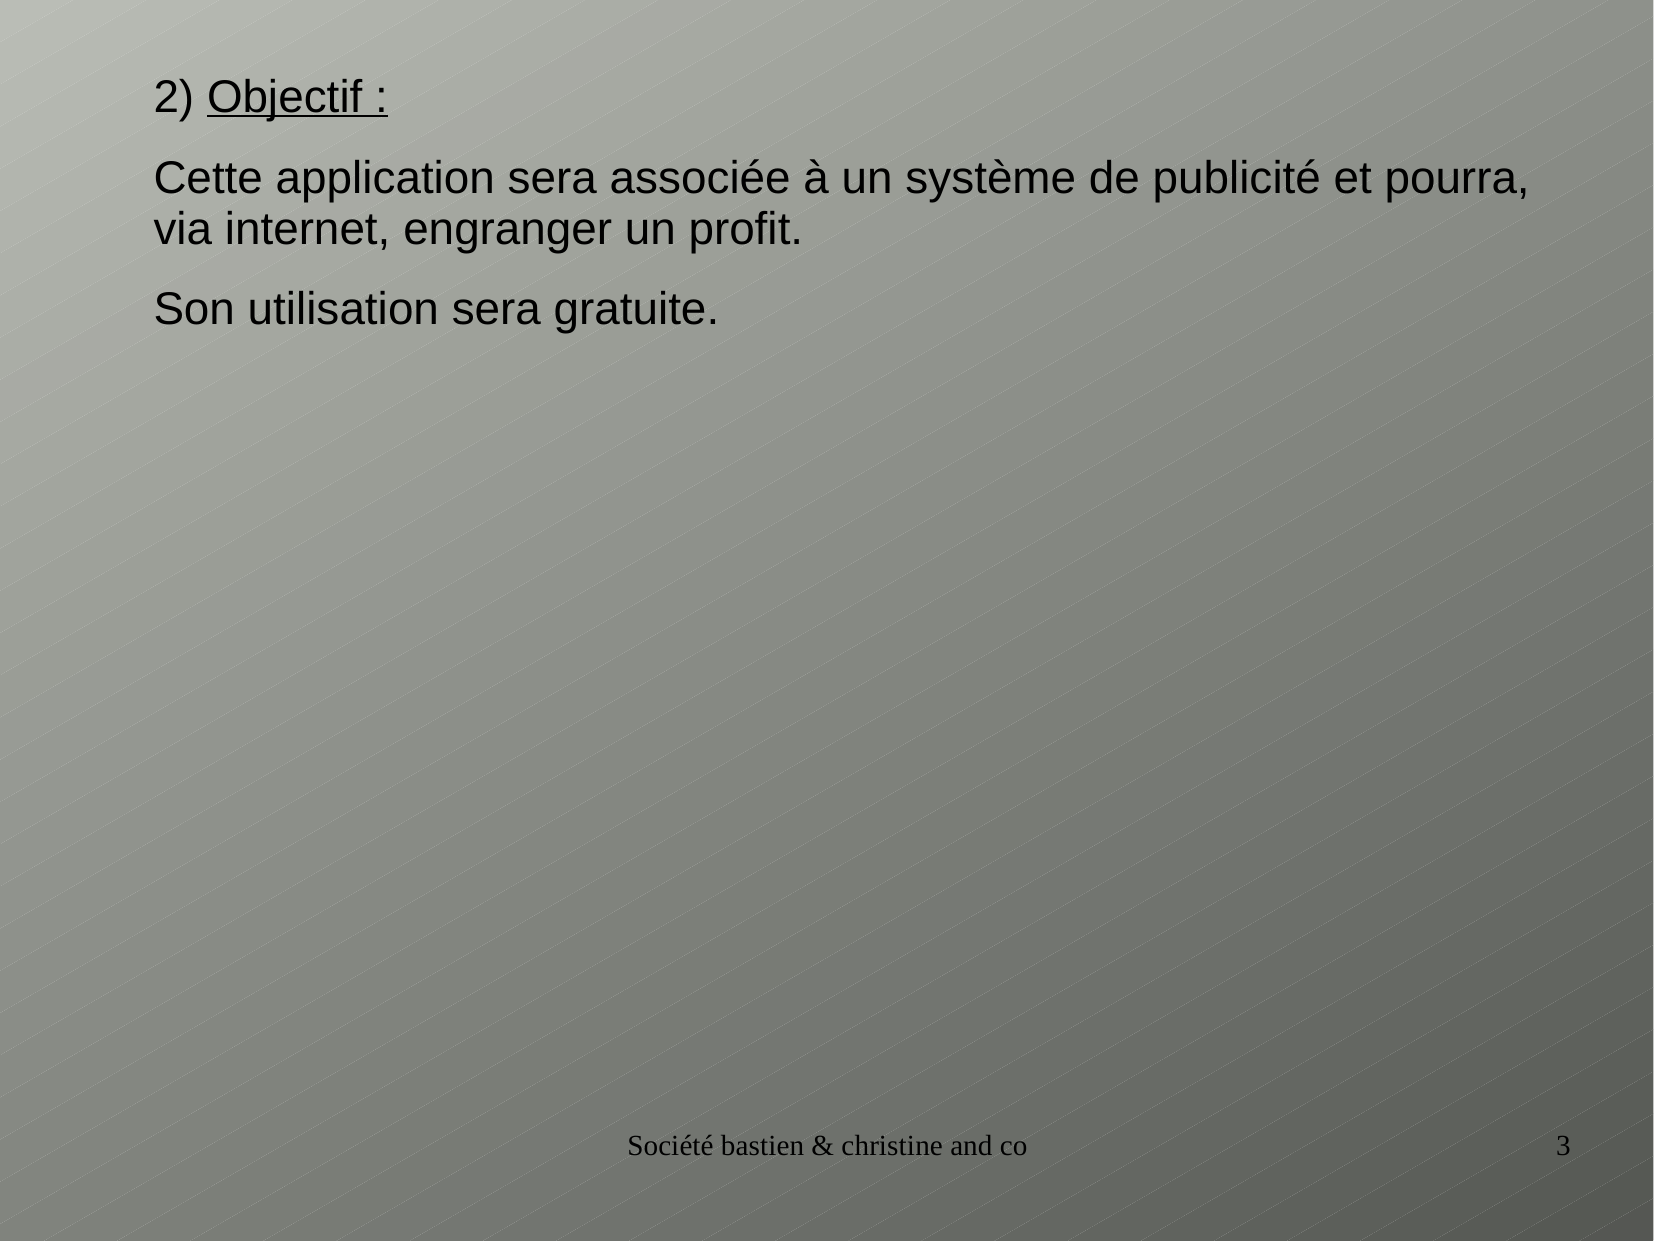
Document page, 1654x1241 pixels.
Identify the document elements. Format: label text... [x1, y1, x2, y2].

list 2) Objectif : Cette application sera associée à un système de publicité et pourra, via internet, engranger un profit. Son utilisation sera gratuite. [82, 70, 1571, 1109]
